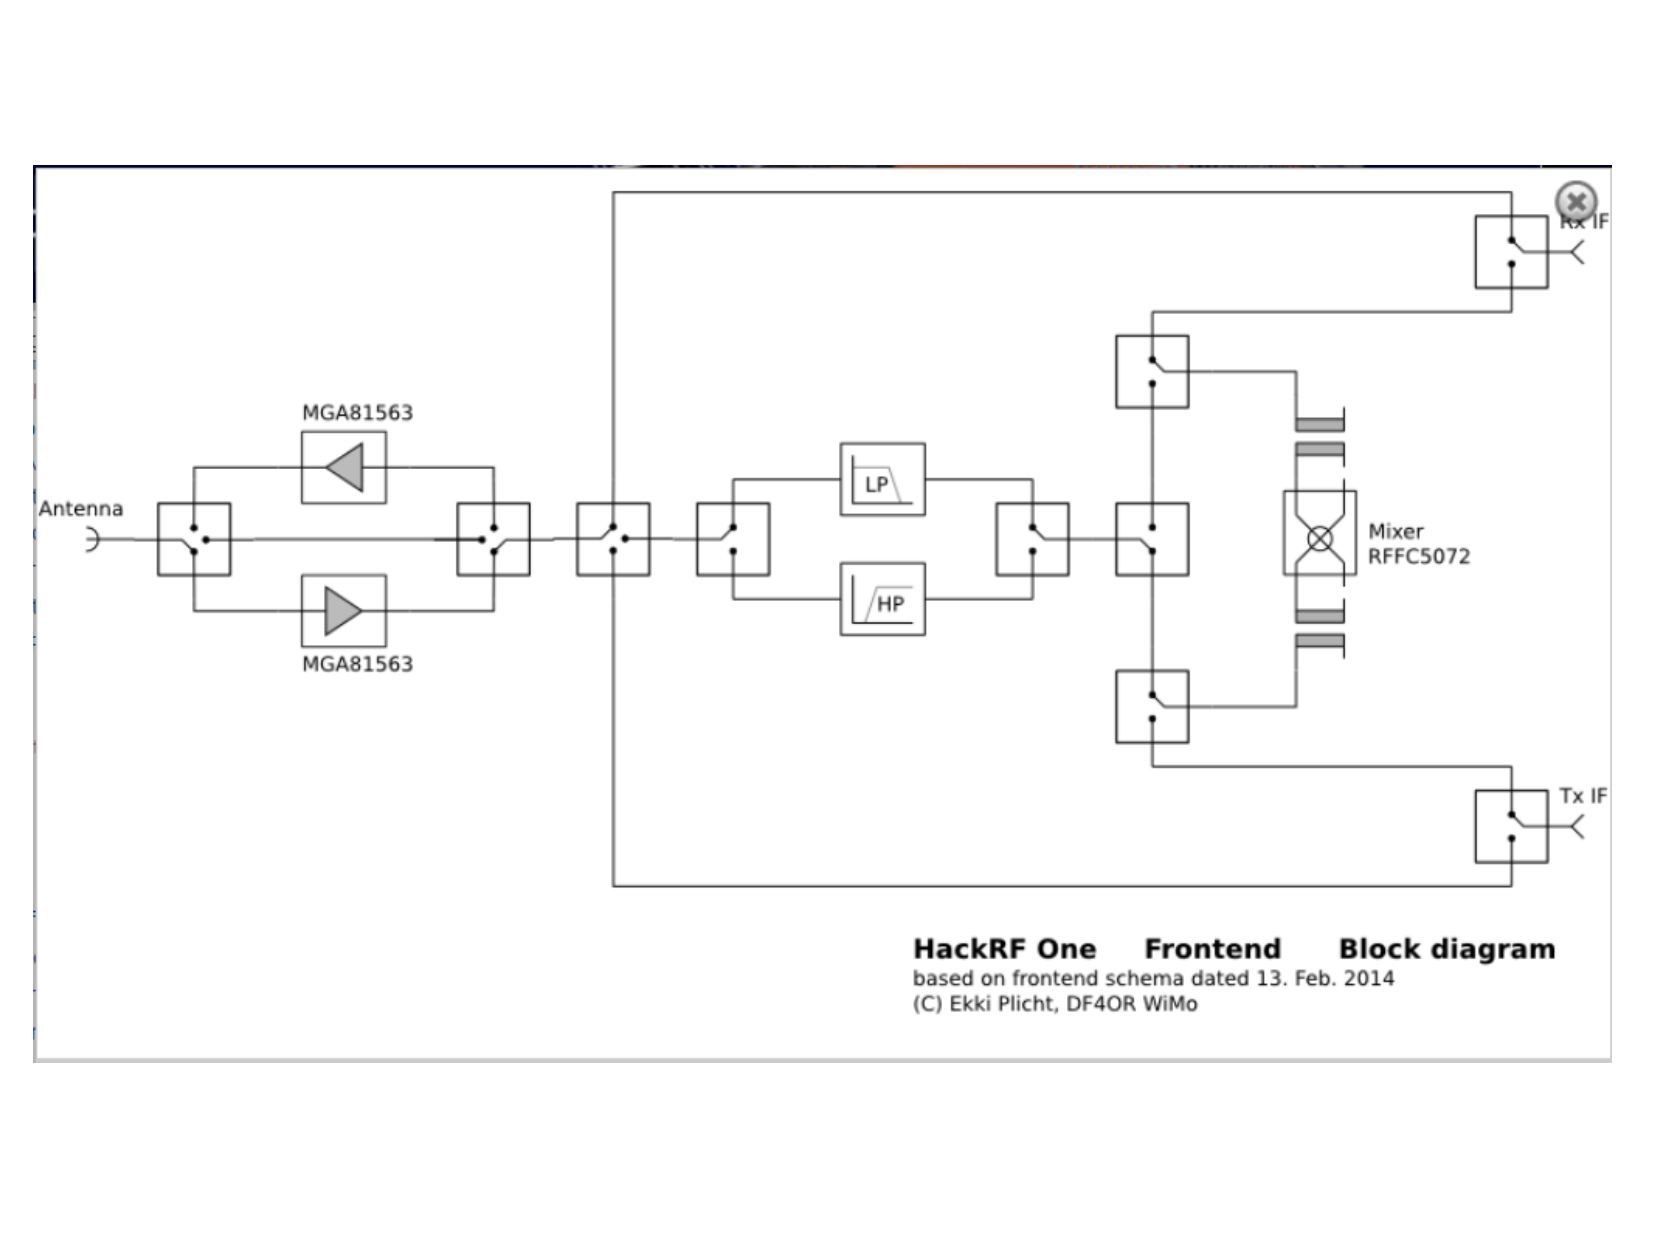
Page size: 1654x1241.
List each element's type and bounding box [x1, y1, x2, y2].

picture [33, 165, 1612, 1063]
